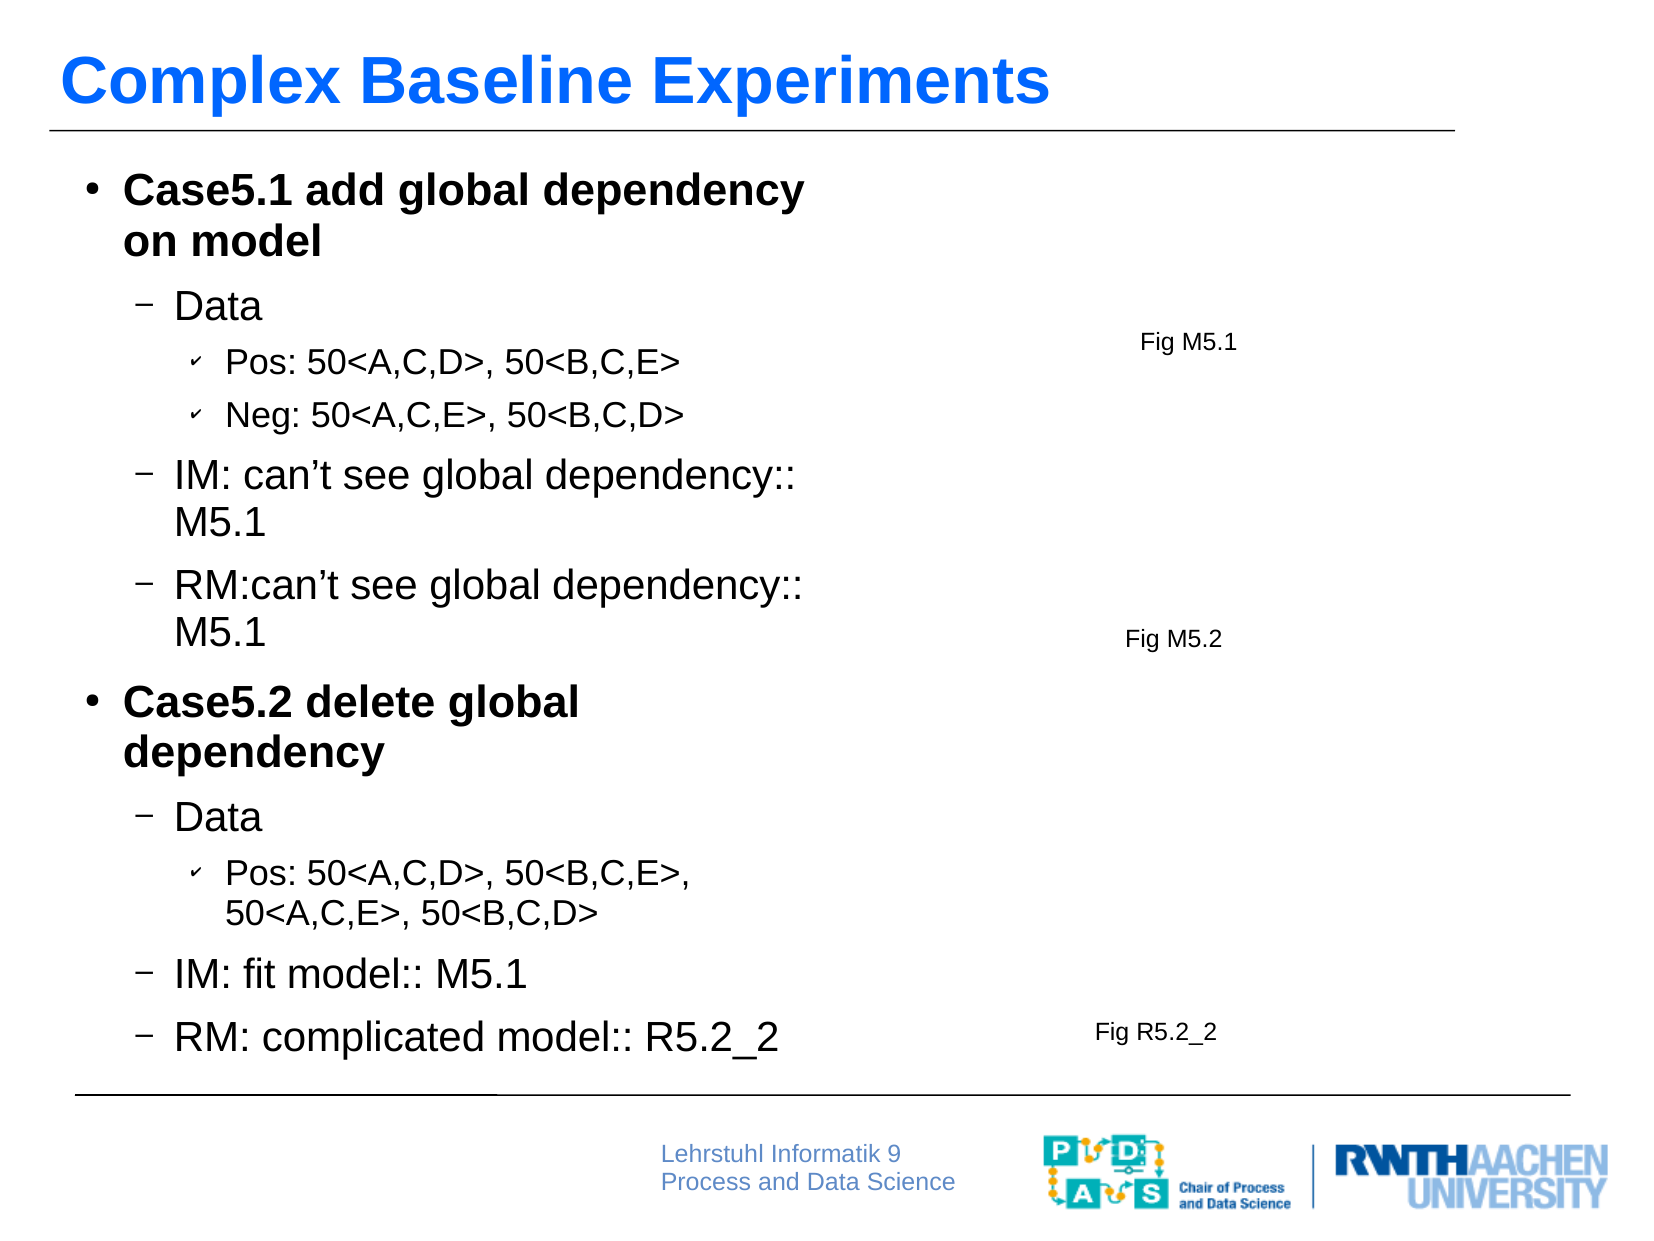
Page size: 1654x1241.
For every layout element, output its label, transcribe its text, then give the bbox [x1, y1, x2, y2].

text_box Fig M5.2 [1110, 614, 1261, 657]
text_box Fig M5.1 [1125, 318, 1276, 360]
list Case5.1 add global dependency on model Data Pos: 50<A,C,D>, 50<B,C,E> Neg: 50<A,C,E>, 50<B,C,D> IM: can’t see global dependency:: M5.1 RM:can’t see global dependency:: M5.1 Case5.2 delete global dependency Data Pos: 50<A,C,D>, 50<B,C,E>, 50<A,C,E>, 50<B,C,D> IM: fit model:: M5.1 RM: complicated model:: R5.2_2 [71, 165, 826, 1066]
picture [1005, 1090, 1647, 1241]
text_box Fig R5.2_2 [1080, 1008, 1276, 1050]
title Complex Baseline Experiments [60, 30, 1549, 131]
